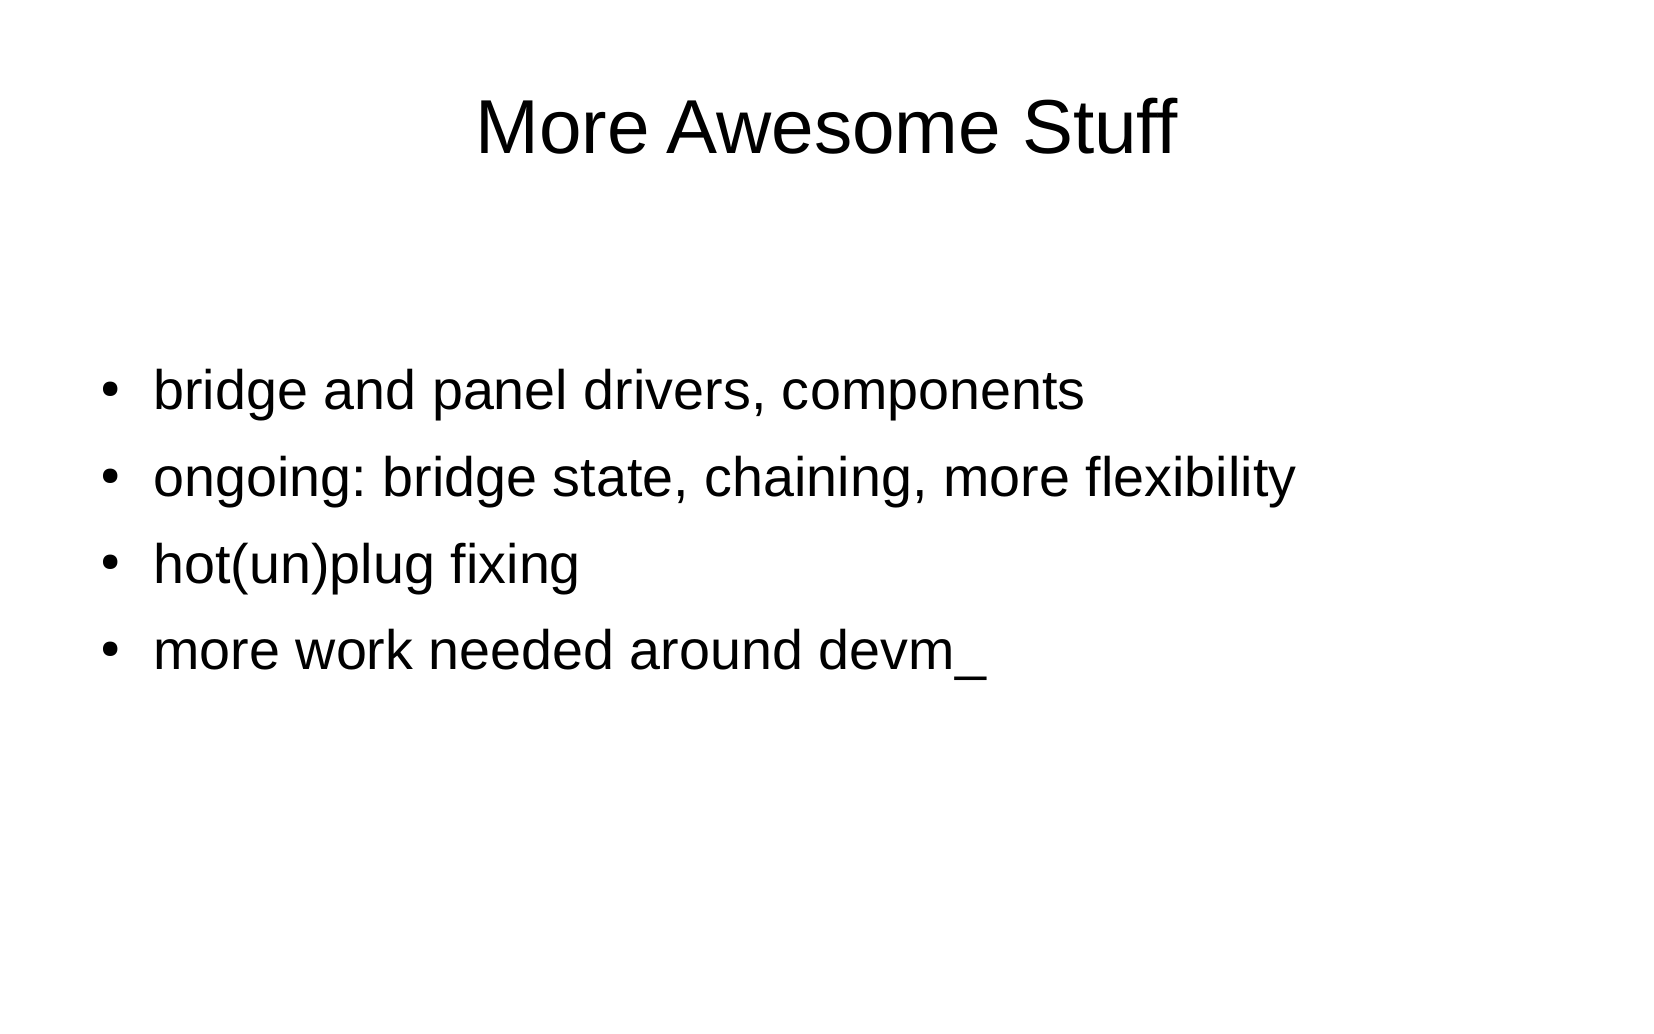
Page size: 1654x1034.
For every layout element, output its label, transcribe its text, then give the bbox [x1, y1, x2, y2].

title More Awesome Stuff [82, 41, 1571, 214]
list bridge and panel drivers, components ongoing: bridge state, chaining, more flexibility hot(un)plug fixing more work needed around devm_ [82, 359, 1571, 851]
